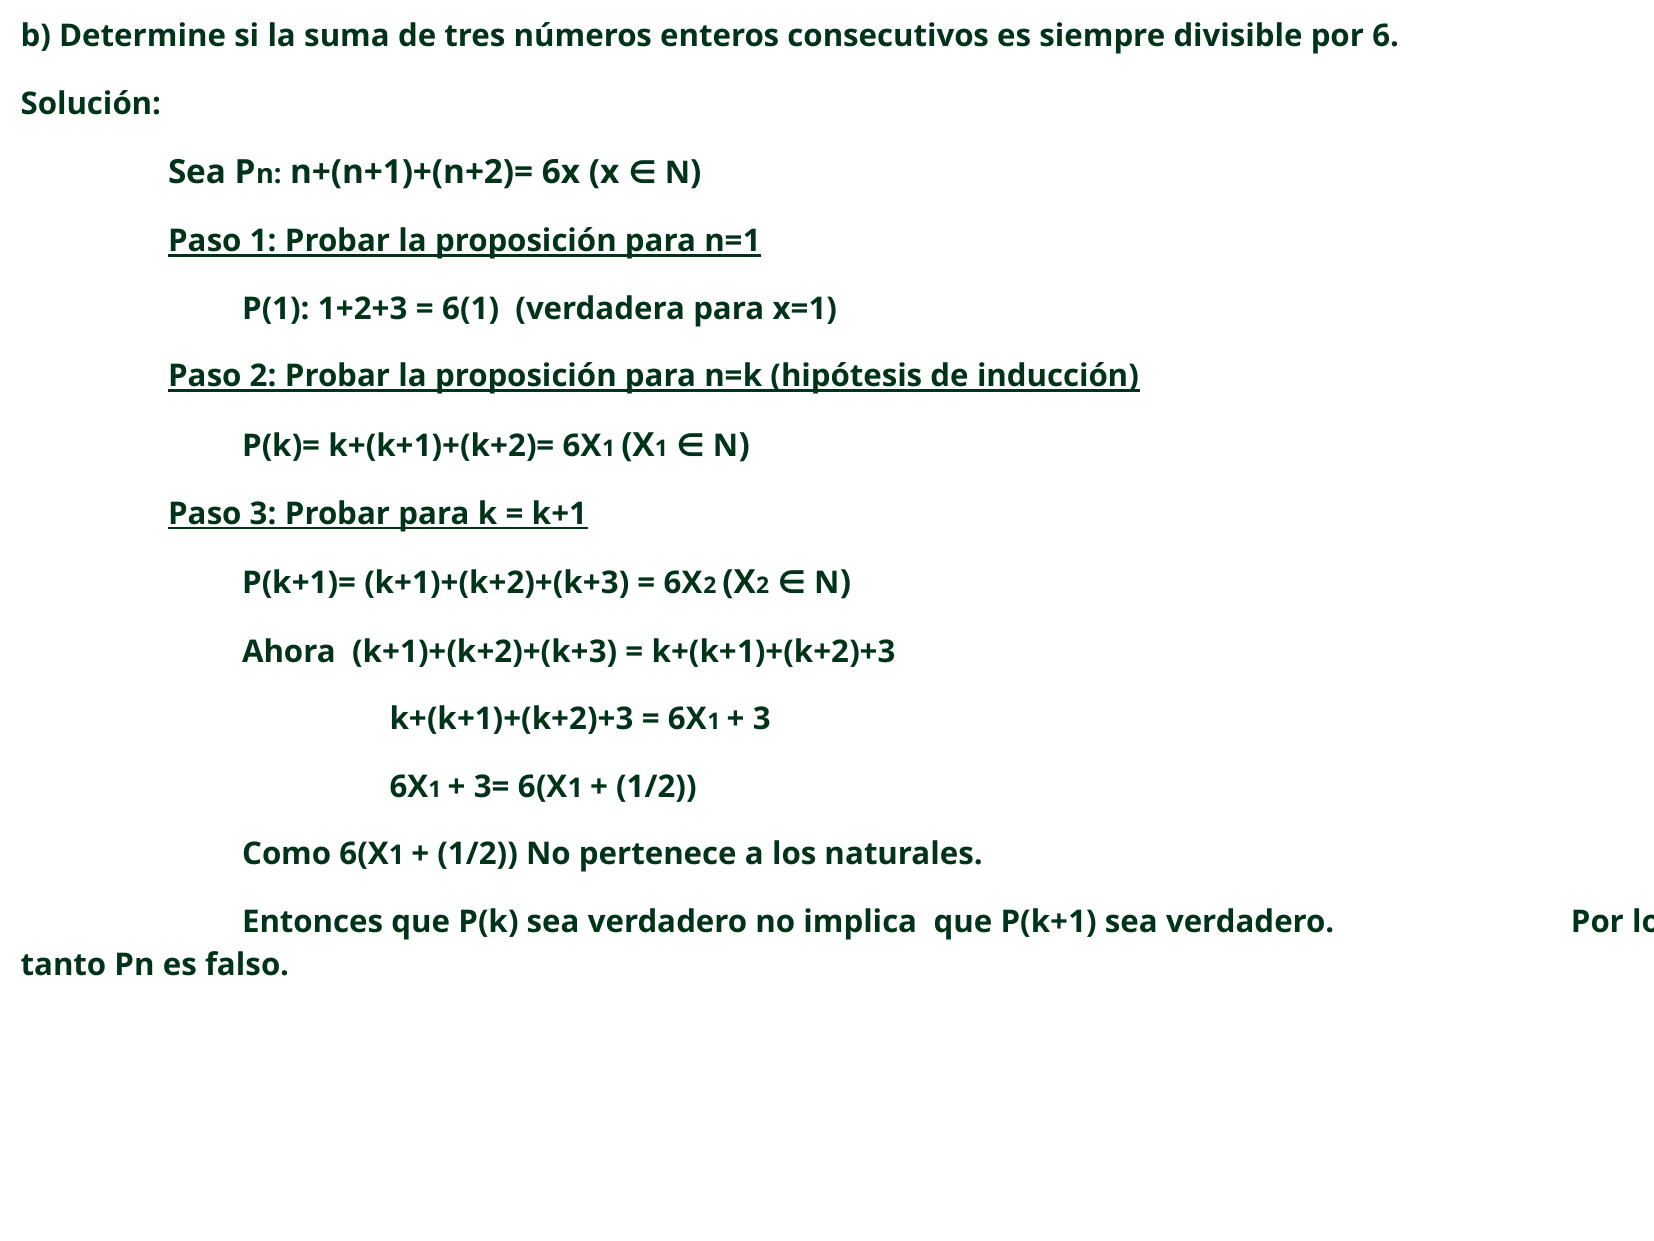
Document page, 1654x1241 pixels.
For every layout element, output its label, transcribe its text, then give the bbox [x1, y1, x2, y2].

text_box b) Determine si la suma de tres números enteros consecutivos es siempre divisible por 6. Solución: Sea Pn: n+(n+1)+(n+2)= 6x (x ∈ N) Paso 1: Probar la proposición para n=1 P(1): 1+2+3 = 6(1) (verdadera para x=1) Paso 2: Probar la proposición para n=k (hipótesis de inducción) P(k)= k+(k+1)+(k+2)= 6X1 (X1 ∈ N) Paso 3: Probar para k = k+1 P(k+1)= (k+1)+(k+2)+(k+3) = 6X2 (X2 ∈ N) Ahora (k+1)+(k+2)+(k+3) = k+(k+1)+(k+2)+3 k+(k+1)+(k+2)+3 = 6X1 + 3 6X1 + 3= 6(X1 + (1/2)) Como 6(X1 + (1/2)) No pertenece a los naturales. Entonces que P(k) sea verdadero no implica que P(k+1) sea verdadero. Por lo tanto Pn es falso. [5, 5, 1654, 1241]
